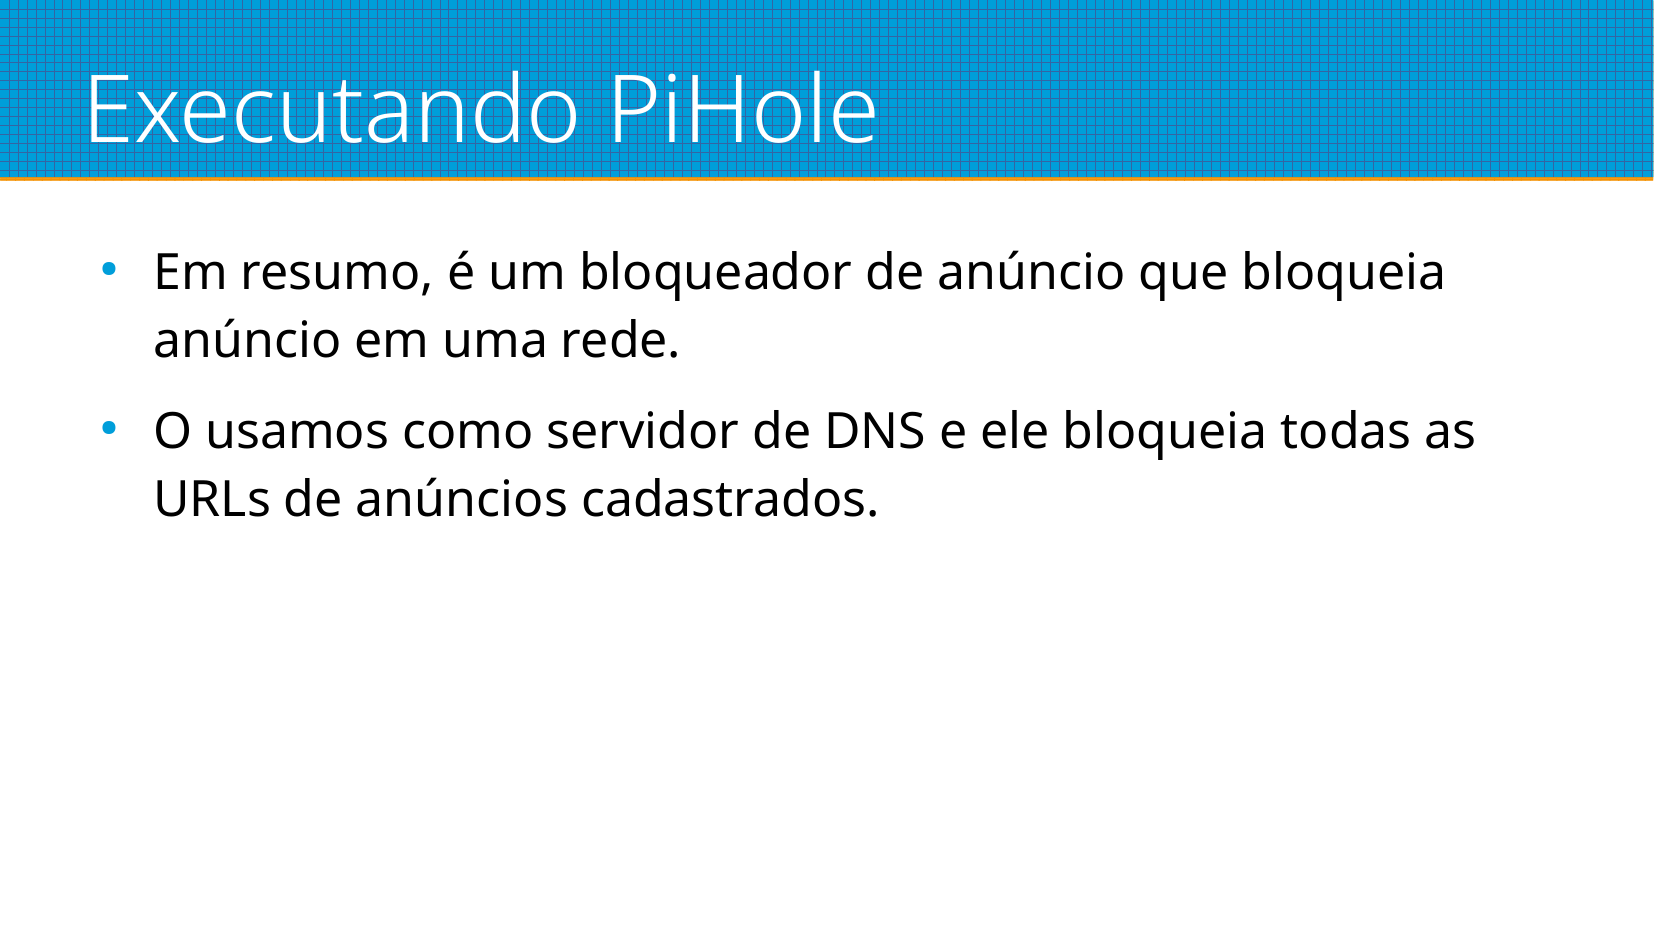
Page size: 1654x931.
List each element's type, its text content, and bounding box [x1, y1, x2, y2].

list Em resumo, é um bloqueador de anúncio que bloqueia anúncio em uma rede. O usamos como servidor de DNS e ele bloqueia todas as URLs de anúncios cadastrados. [82, 236, 1563, 811]
title Executando PiHole [82, 14, 1571, 171]
